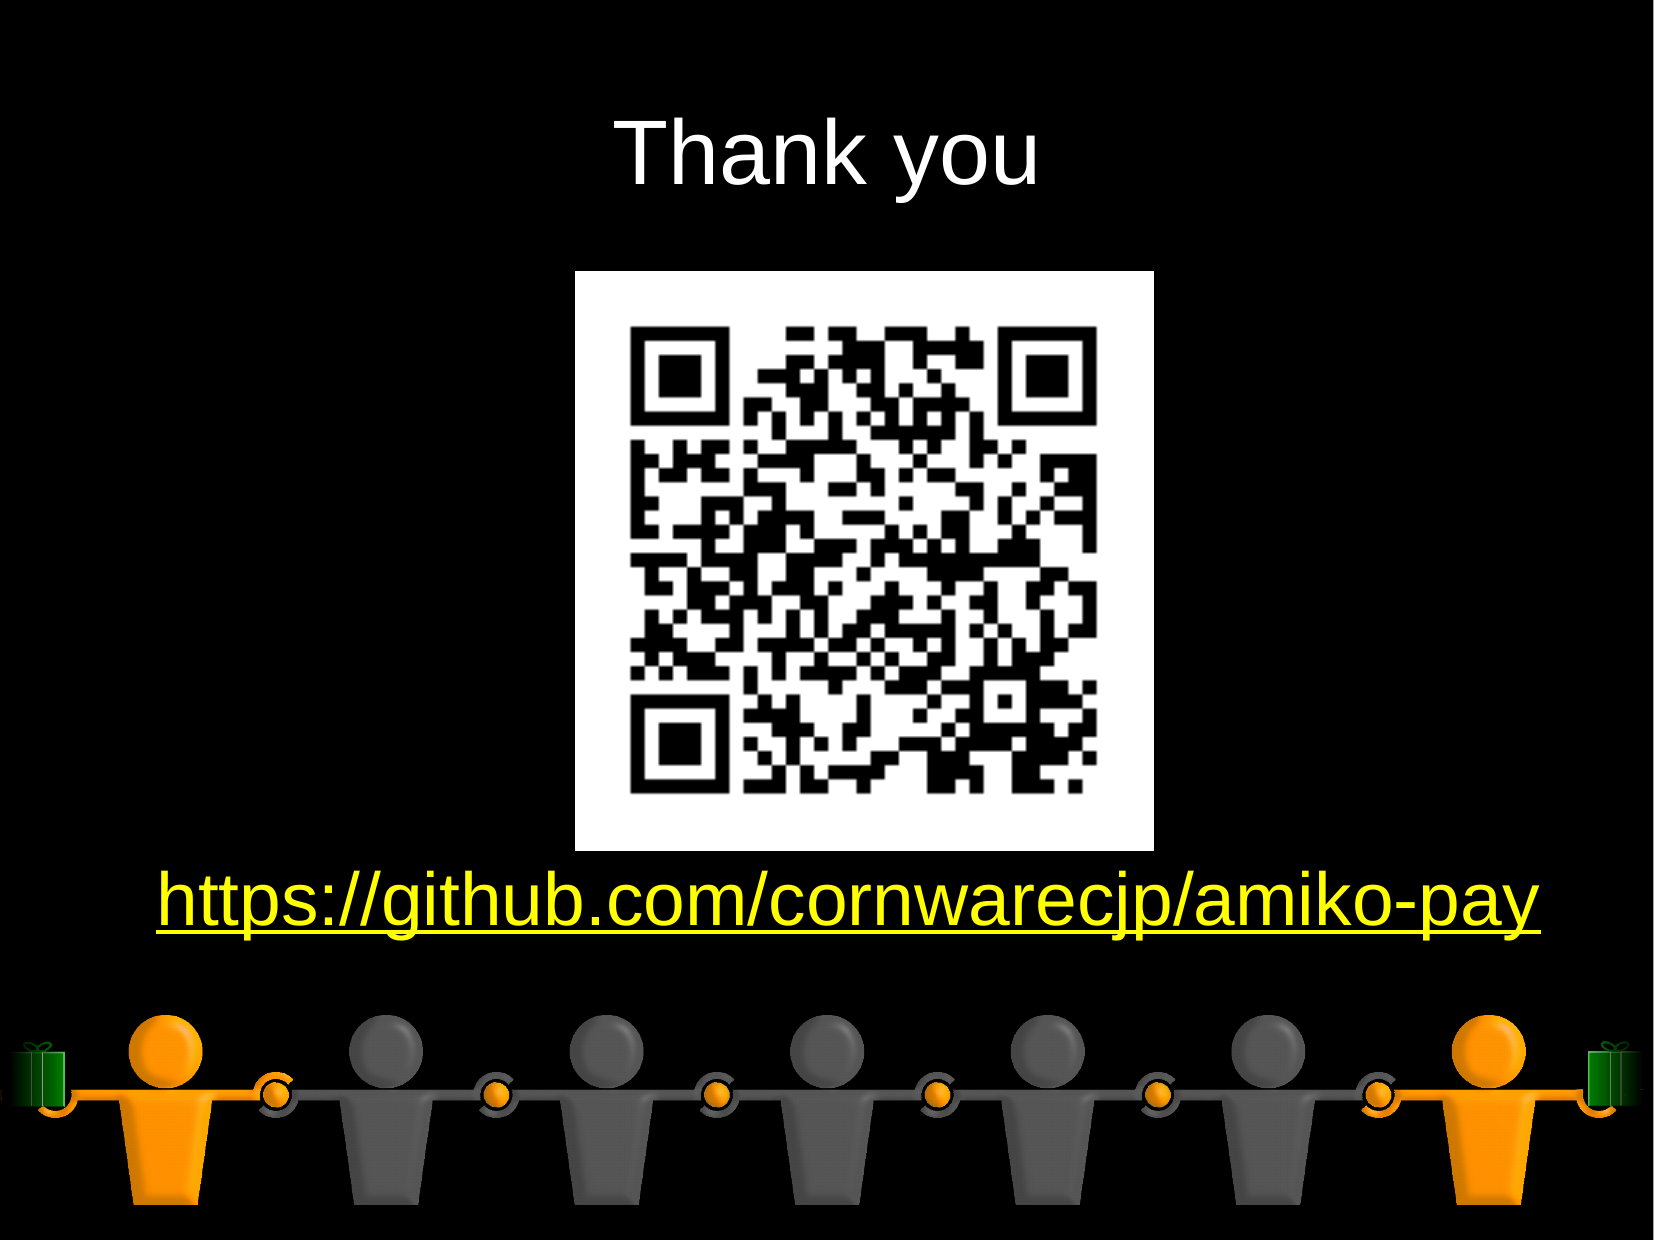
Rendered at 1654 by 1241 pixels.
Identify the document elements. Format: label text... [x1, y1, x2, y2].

picture [0, 984, 1654, 1205]
text_box https://github.com/cornwarecjp/amiko-pay [141, 850, 1556, 950]
title Thank you [82, 49, 1571, 257]
picture [575, 271, 1154, 851]
